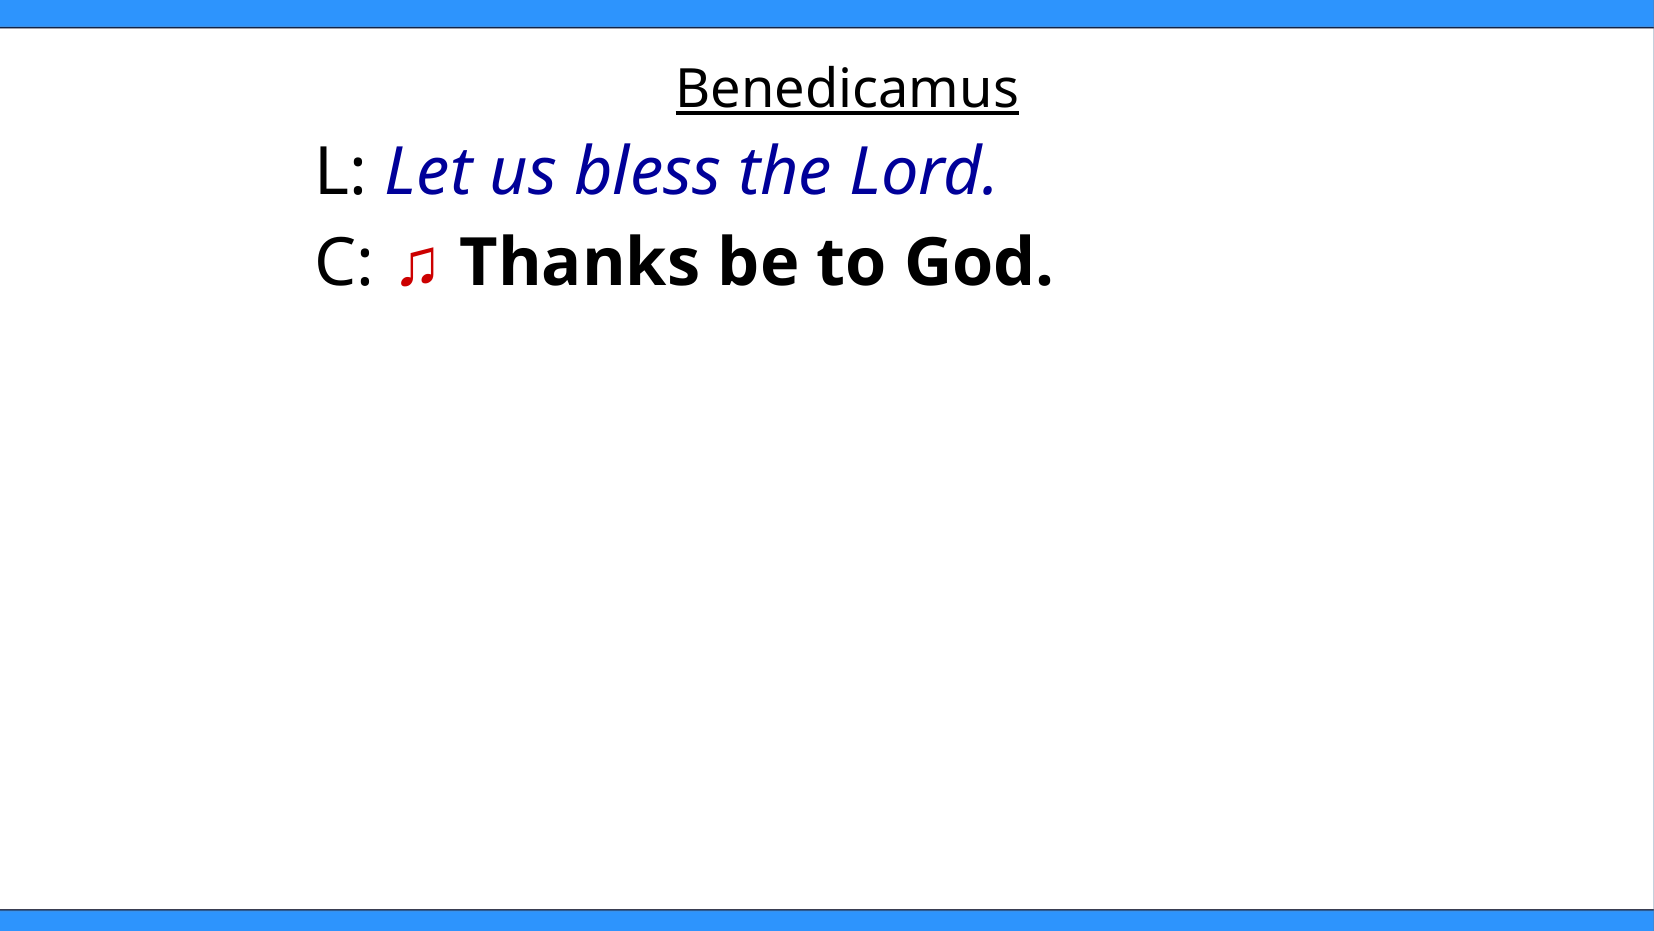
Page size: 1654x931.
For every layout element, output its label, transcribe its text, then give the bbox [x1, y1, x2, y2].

text_box Benedicamus L: Let us bless the Lord. C: ♫ Thanks be to God. [300, 41, 1396, 361]
picture [0, 0, 1654, 931]
